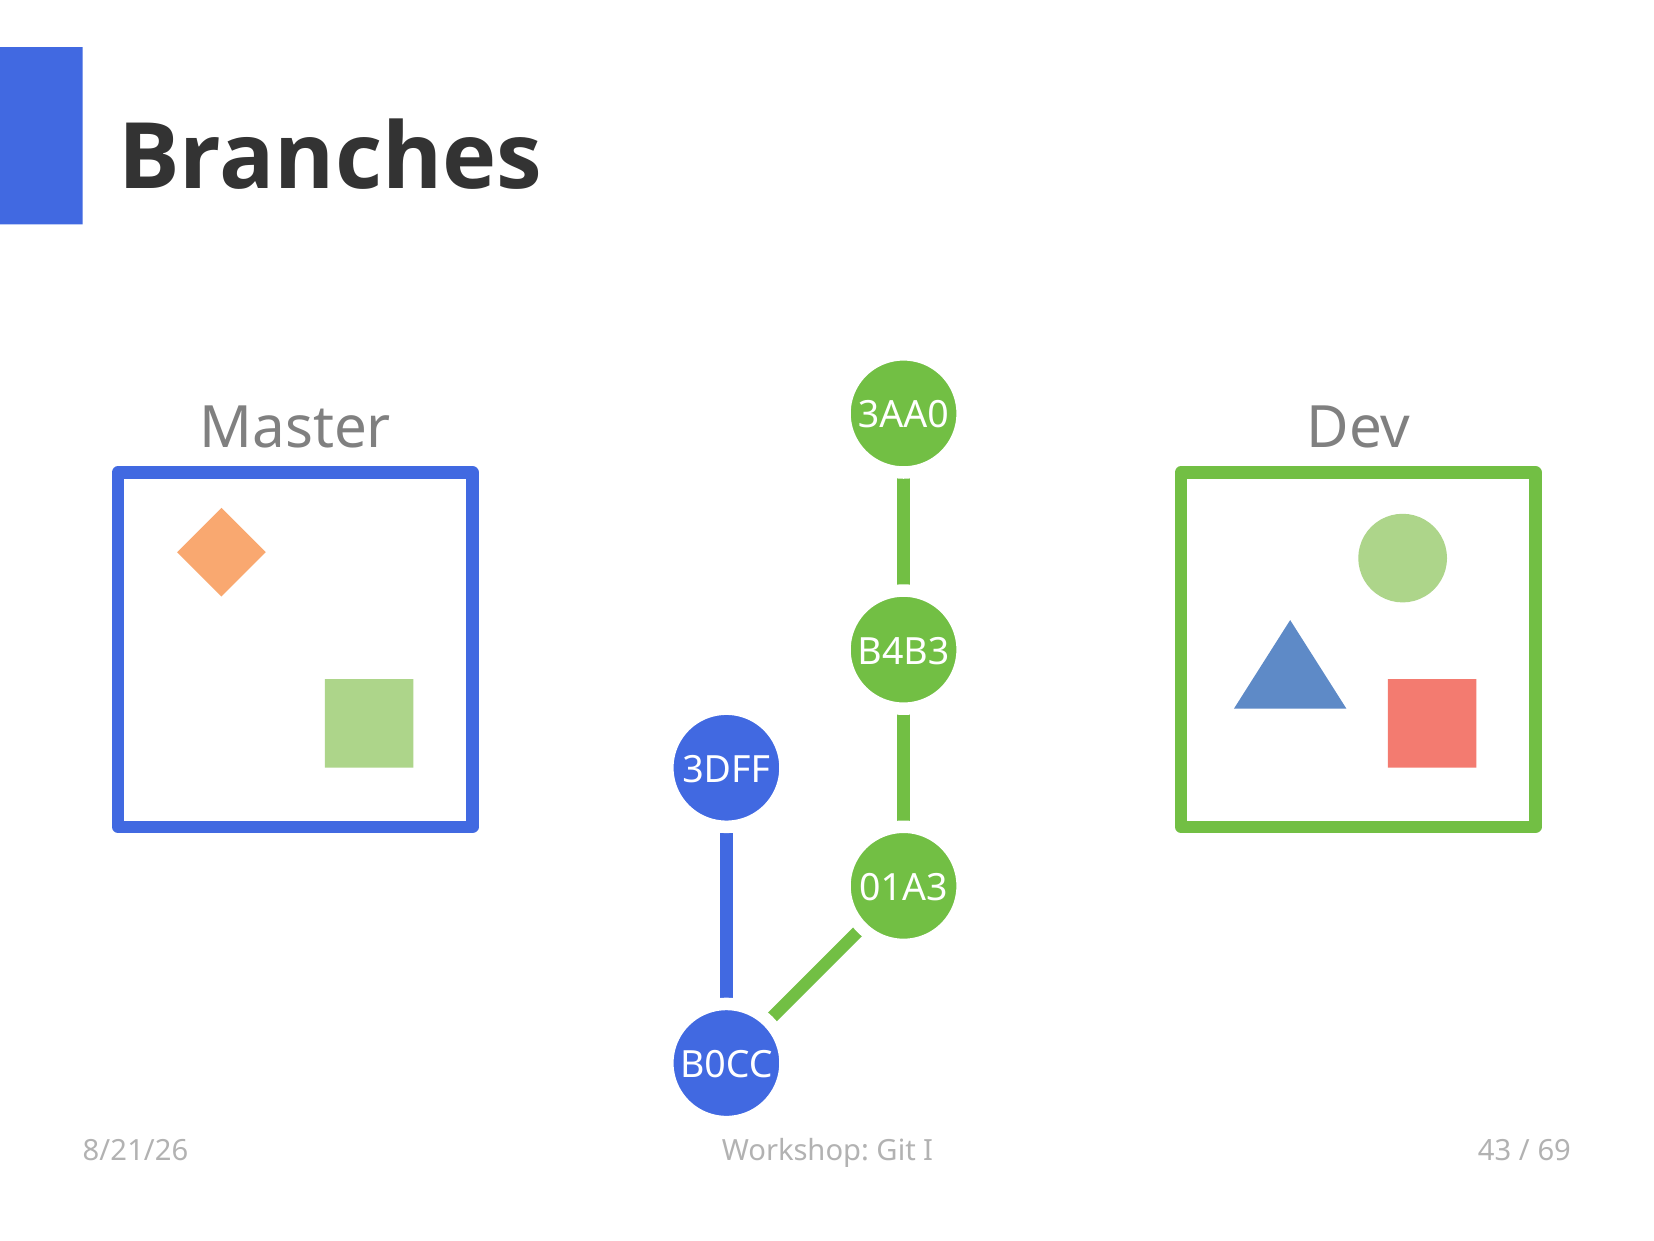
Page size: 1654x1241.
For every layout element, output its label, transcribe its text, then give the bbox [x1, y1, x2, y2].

text_box [1387, 679, 1477, 768]
text_box [177, 507, 266, 597]
text_box 01A3 [844, 826, 963, 945]
text_box Dev [1181, 377, 1536, 473]
text_box 3AA0 [844, 354, 963, 473]
text_box 3DFF [667, 708, 786, 827]
title Branches [118, 49, 1571, 257]
text_box B4B3 [844, 590, 963, 709]
text_box Master [118, 377, 473, 473]
text_box [1233, 620, 1347, 709]
text_box [1358, 513, 1448, 603]
text_box B0CC [667, 1003, 786, 1123]
text_box [324, 679, 414, 768]
